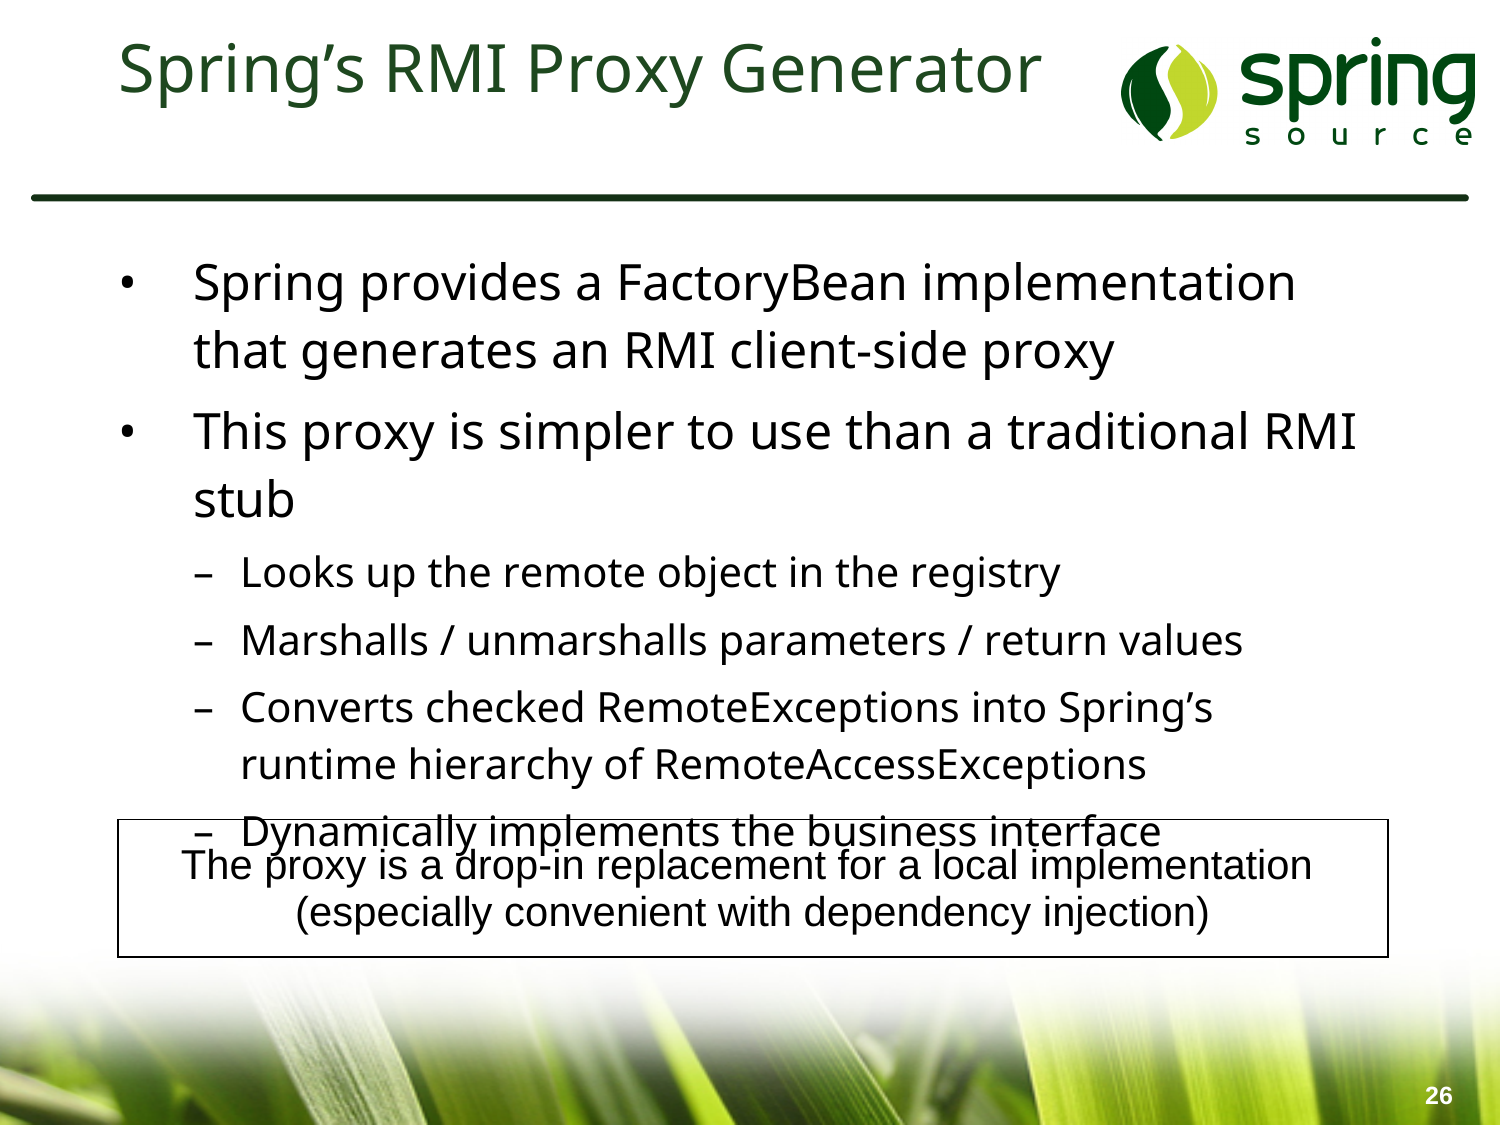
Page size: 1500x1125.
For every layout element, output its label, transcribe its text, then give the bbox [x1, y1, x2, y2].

picture [0, 944, 1500, 1125]
picture [1136, 37, 1475, 145]
title Spring’s RMI Proxy Generator [103, 13, 1136, 176]
list Spring provides a FactoryBean implementation that generates an RMI client-side proxy This proxy is simpler to use than a traditional RMI stub Looks up the remote object in the registry Marshalls / unmarshalls parameters / return values Converts checked RemoteExceptions into Spring’s runtime hierarchy of RemoteAccessExceptions Dynamically implements the business interface [103, 239, 1394, 999]
